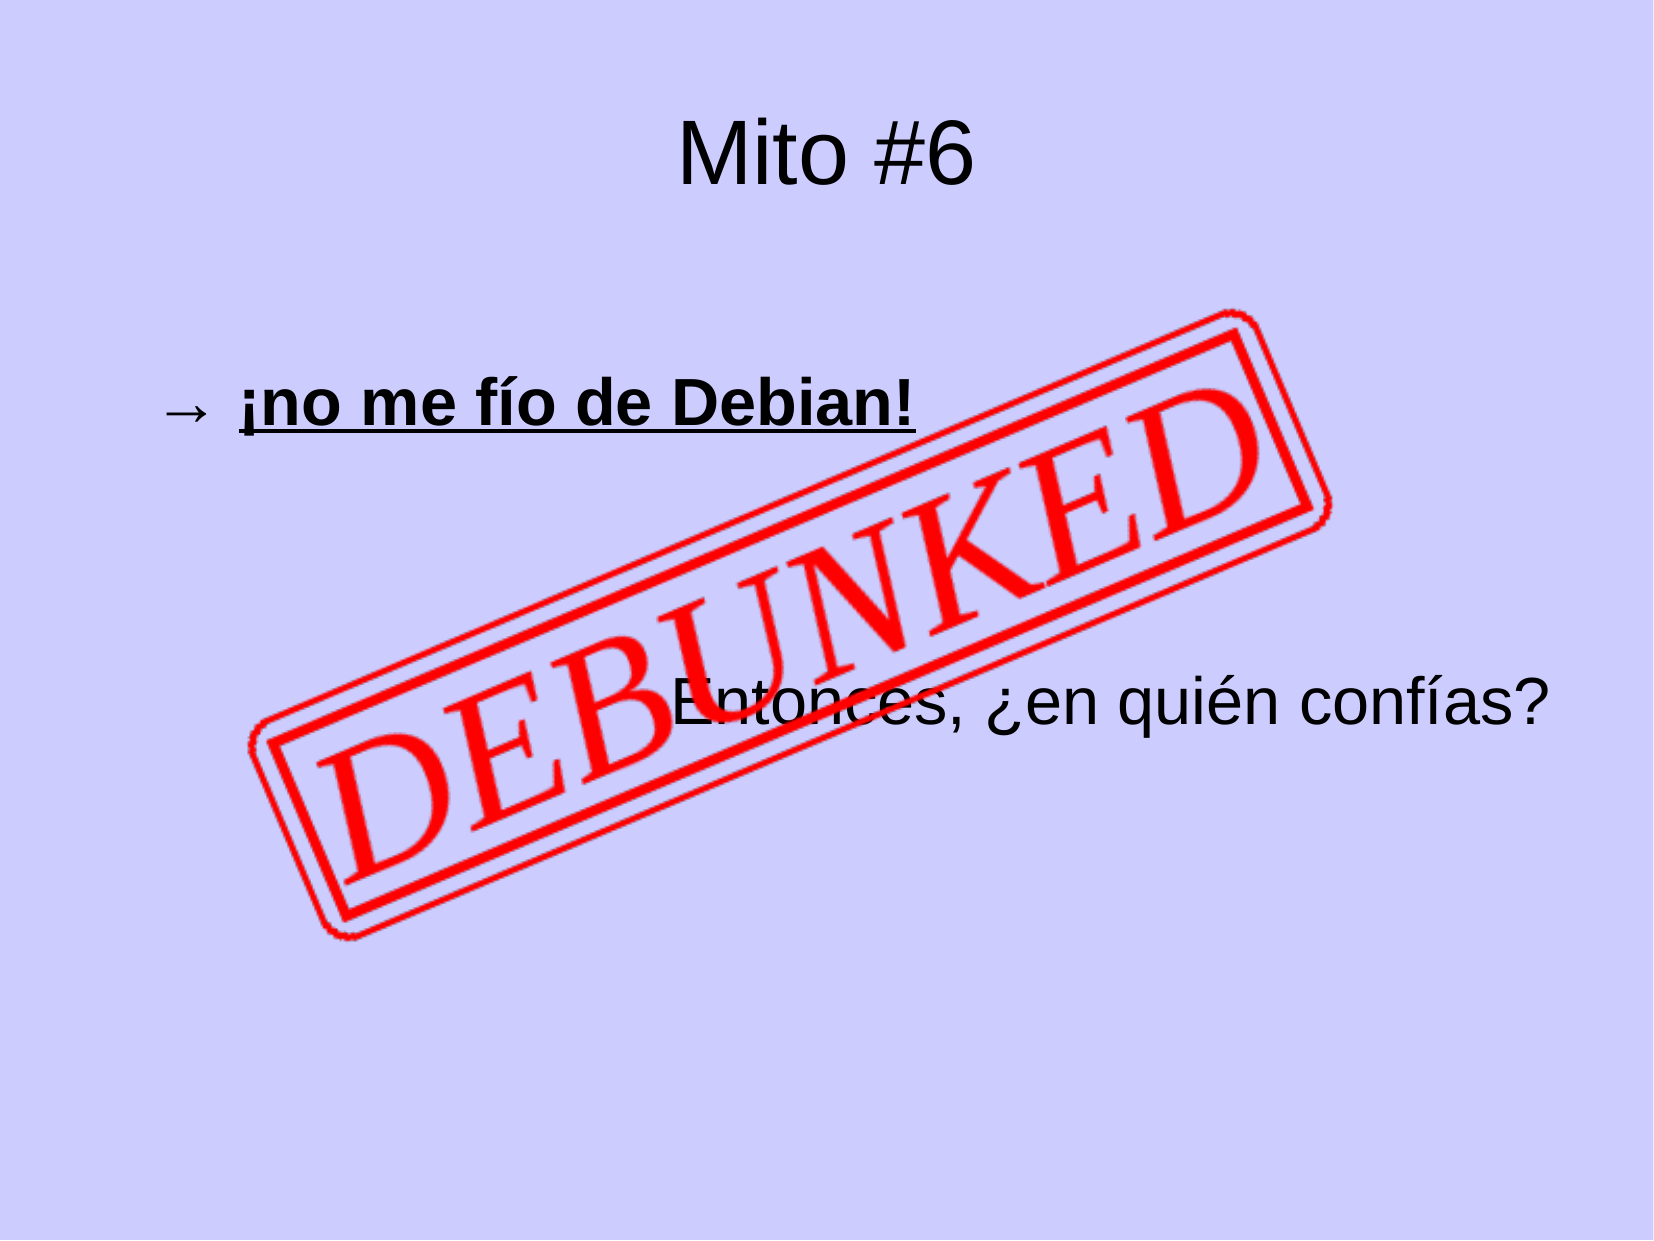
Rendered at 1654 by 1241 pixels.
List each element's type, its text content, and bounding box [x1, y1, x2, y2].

picture [213, 293, 1345, 952]
title Mito #6 [82, 49, 1571, 257]
list → ¡no me fío de Debian! Entonces, ¿en quién confías? [82, 290, 1571, 1010]
